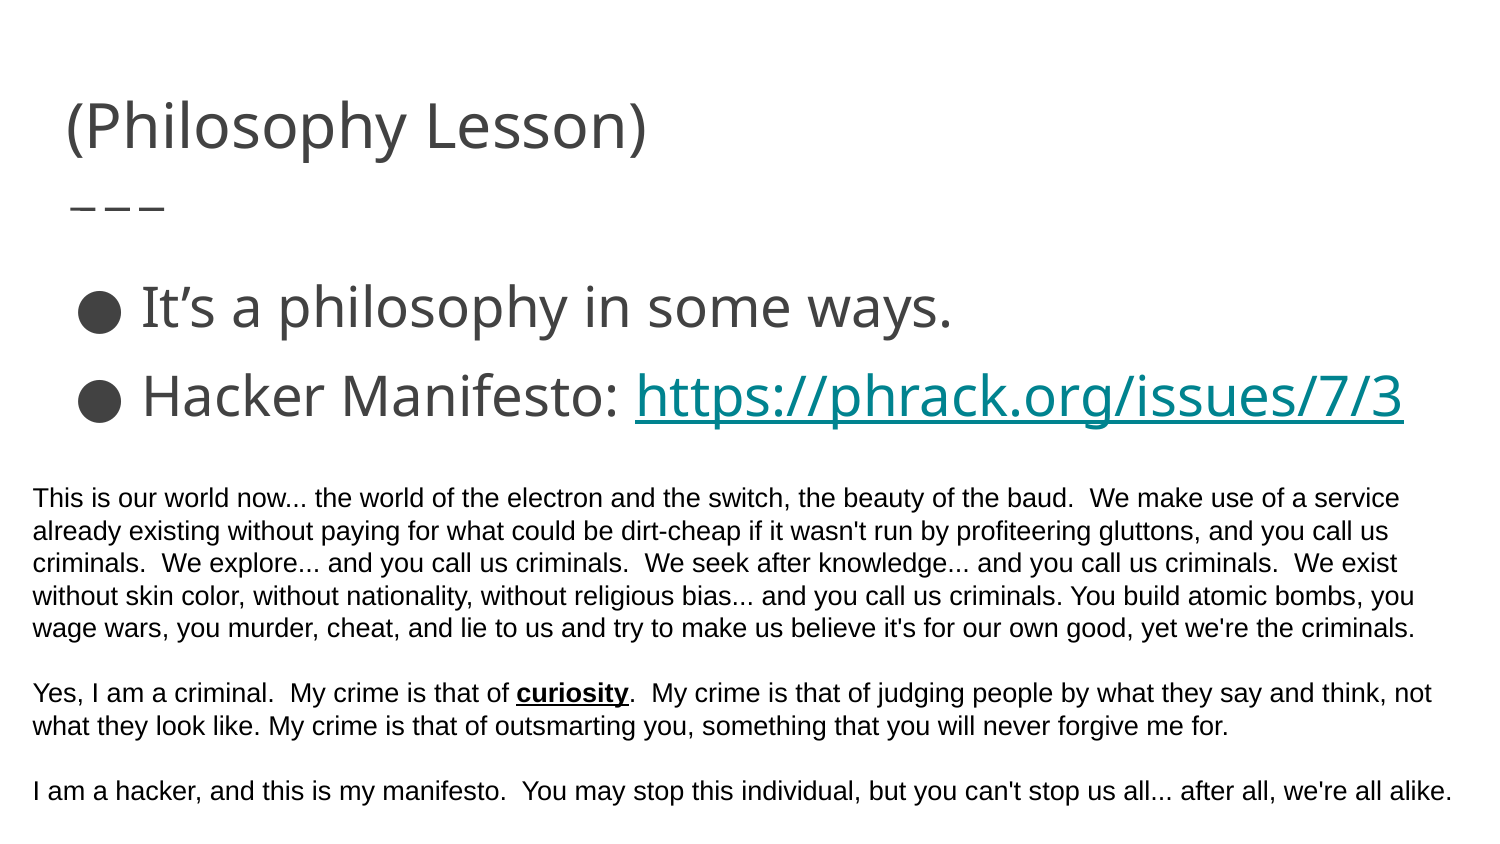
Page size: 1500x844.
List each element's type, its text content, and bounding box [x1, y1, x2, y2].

list It’s a philosophy in some ways. Hacker Manifesto: https://phrack.org/issues/7/3 [51, 240, 1449, 465]
text_box This is our world now... the world of the electron and the switch, the beauty of the baud. We make use of a service already existing without paying for what could be dirt-cheap if it wasn't run by profiteering gluttons, and you call us criminals. We explore... and you call us criminals. We seek after knowledge... and you call us criminals. We exist without skin color, without nationality, without religious bias... and you call us criminals. You build atomic bombs, you wage wars, you murder, cheat, and lie to us and try to make us believe it's for our own good, yet we're the criminals. Yes, I am a criminal. My crime is that of curiosity. My crime is that of judging people by what they say and think, not what they look like. My crime is that of outsmarting you, something that you will never forgive me for. I am a hacker, and this is my manifesto. You may stop this individual, but you can't stop us all... after all, we're all alike. [17, 465, 1487, 821]
title (Philosophy Lesson) [51, 61, 1449, 182]
